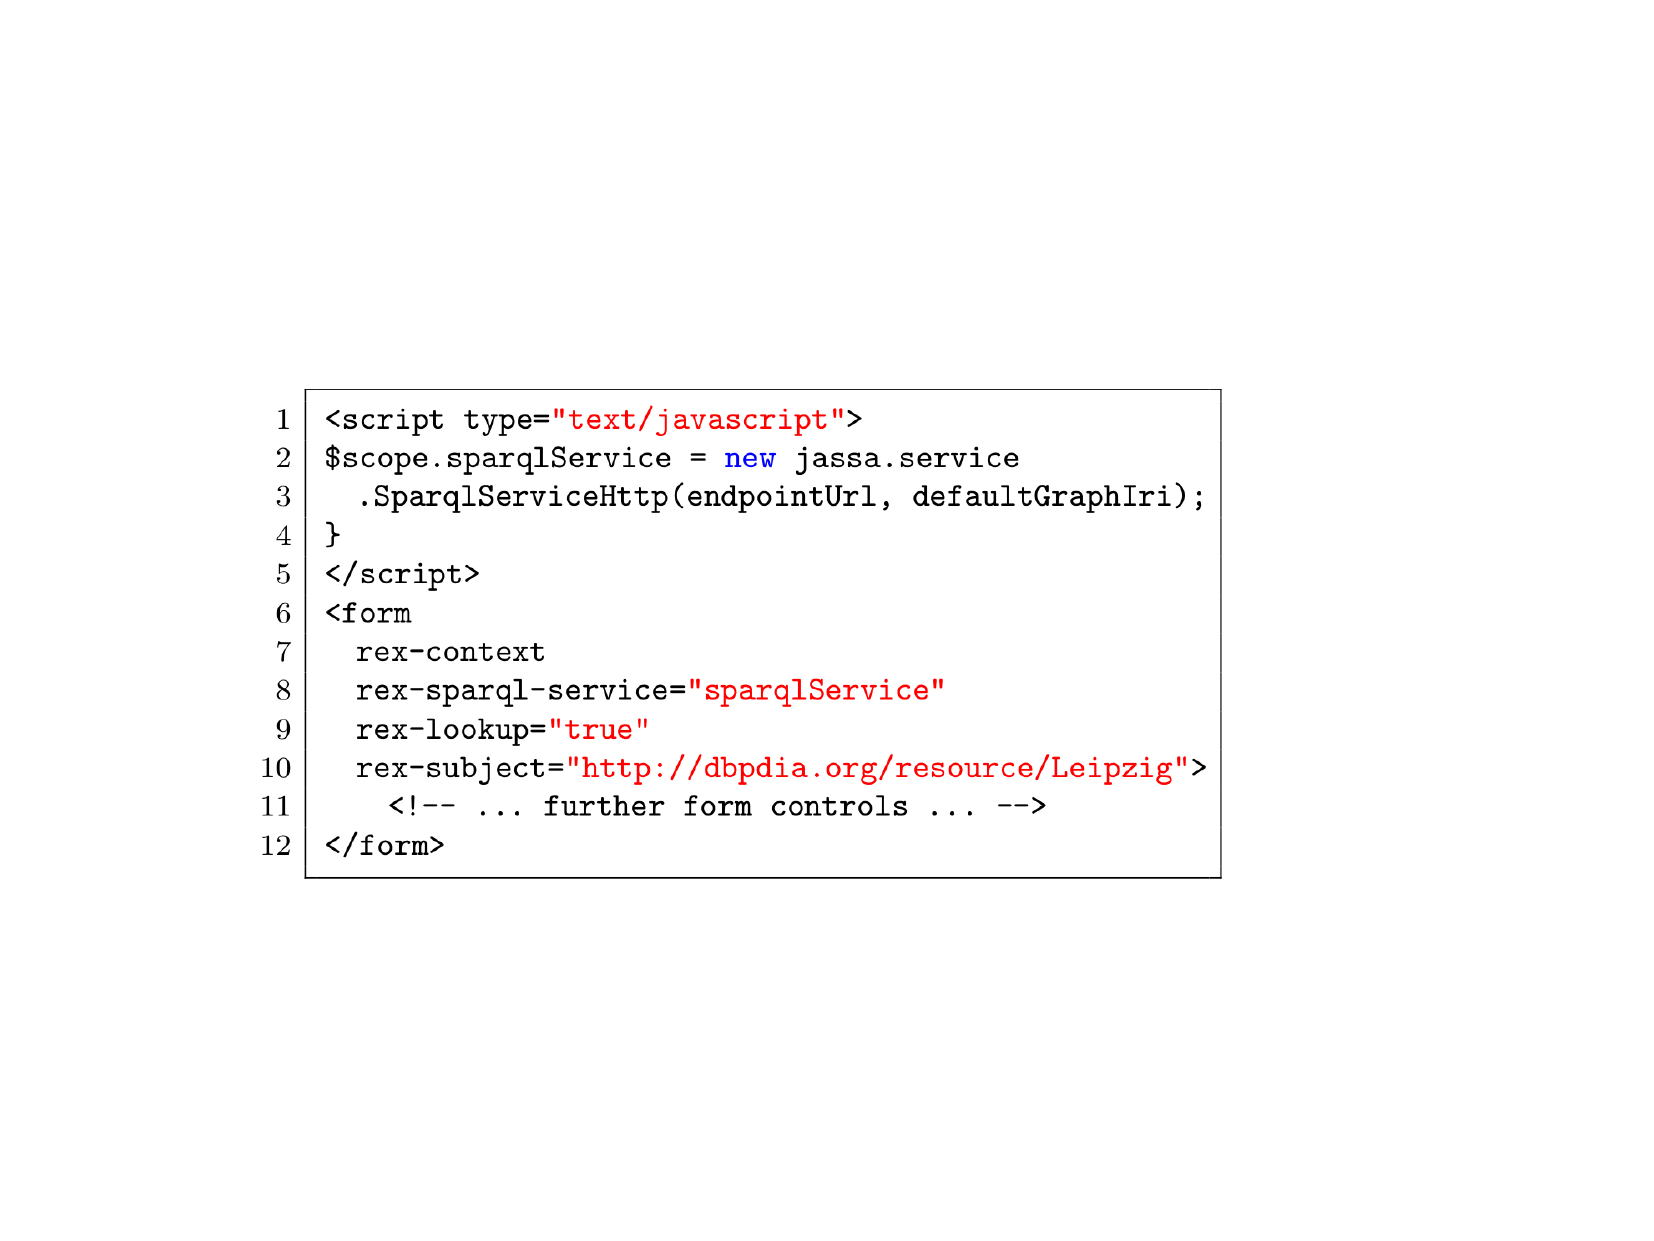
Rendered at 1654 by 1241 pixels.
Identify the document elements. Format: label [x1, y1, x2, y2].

picture [256, 374, 1231, 887]
